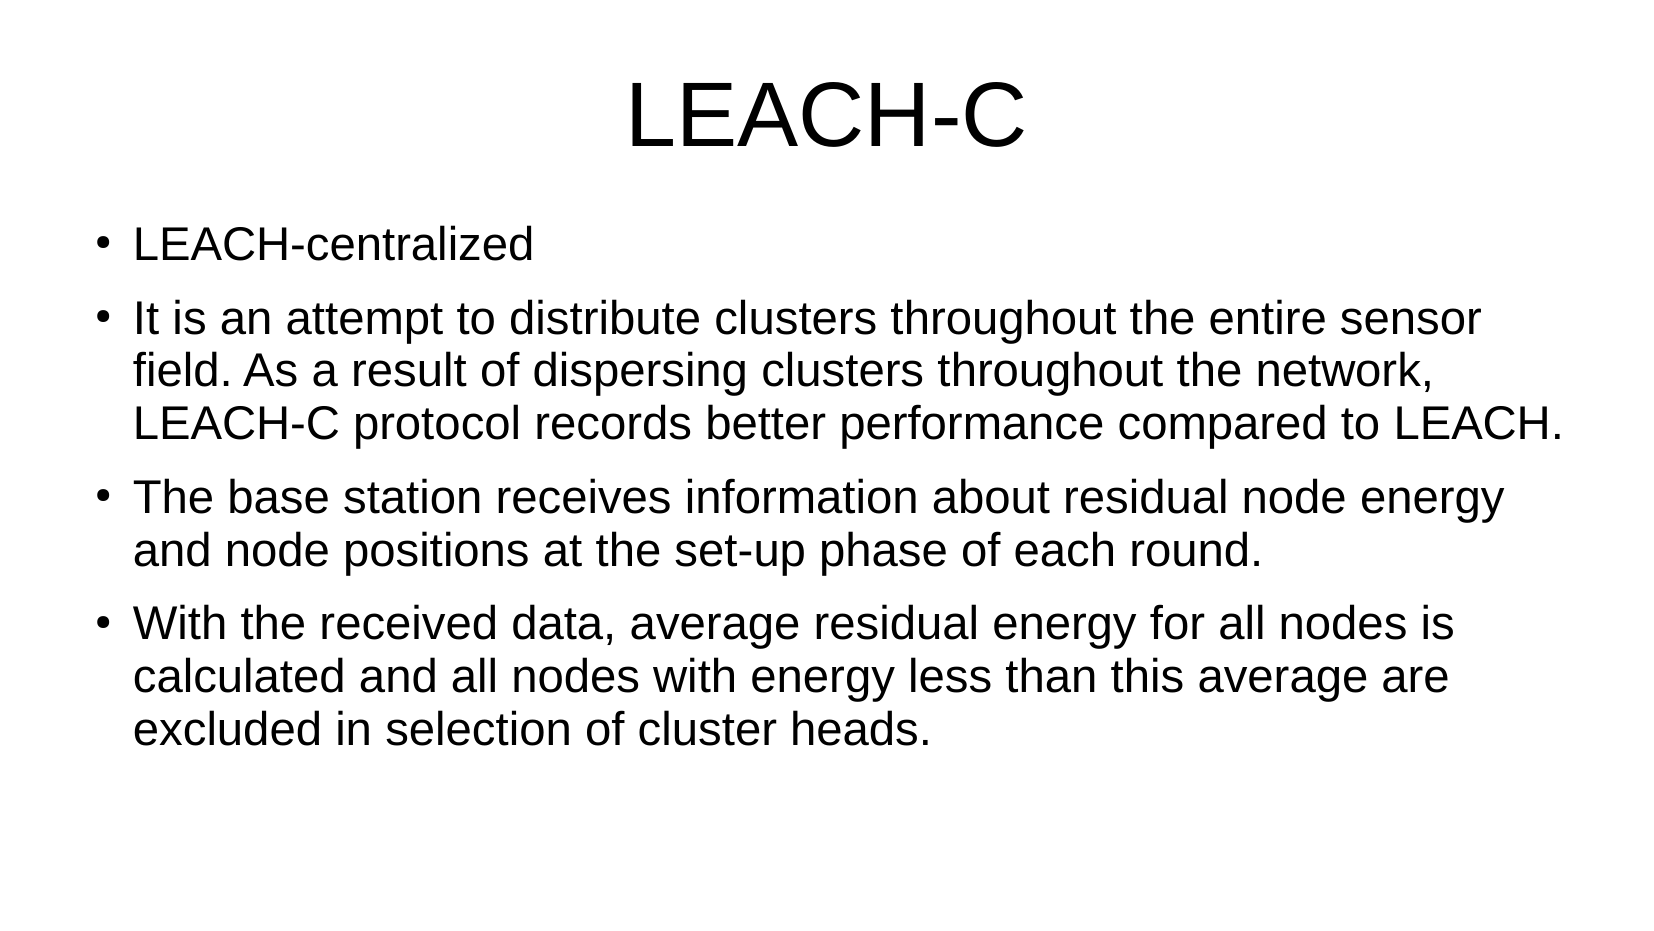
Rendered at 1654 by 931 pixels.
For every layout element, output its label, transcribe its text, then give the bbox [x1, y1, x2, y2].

list LEACH-centralized It is an attempt to distribute clusters throughout the entire sensor field. As a result of dispersing clusters throughout the network, LEACH-C protocol records better performance compared to LEACH. The base station receives information about residual node energy and node positions at the set-up phase of each round. With the received data, average residual energy for all nodes is calculated and all nodes with energy less than this average are excluded in selection of cluster heads. [82, 217, 1571, 758]
title LEACH-C [82, 37, 1571, 193]
